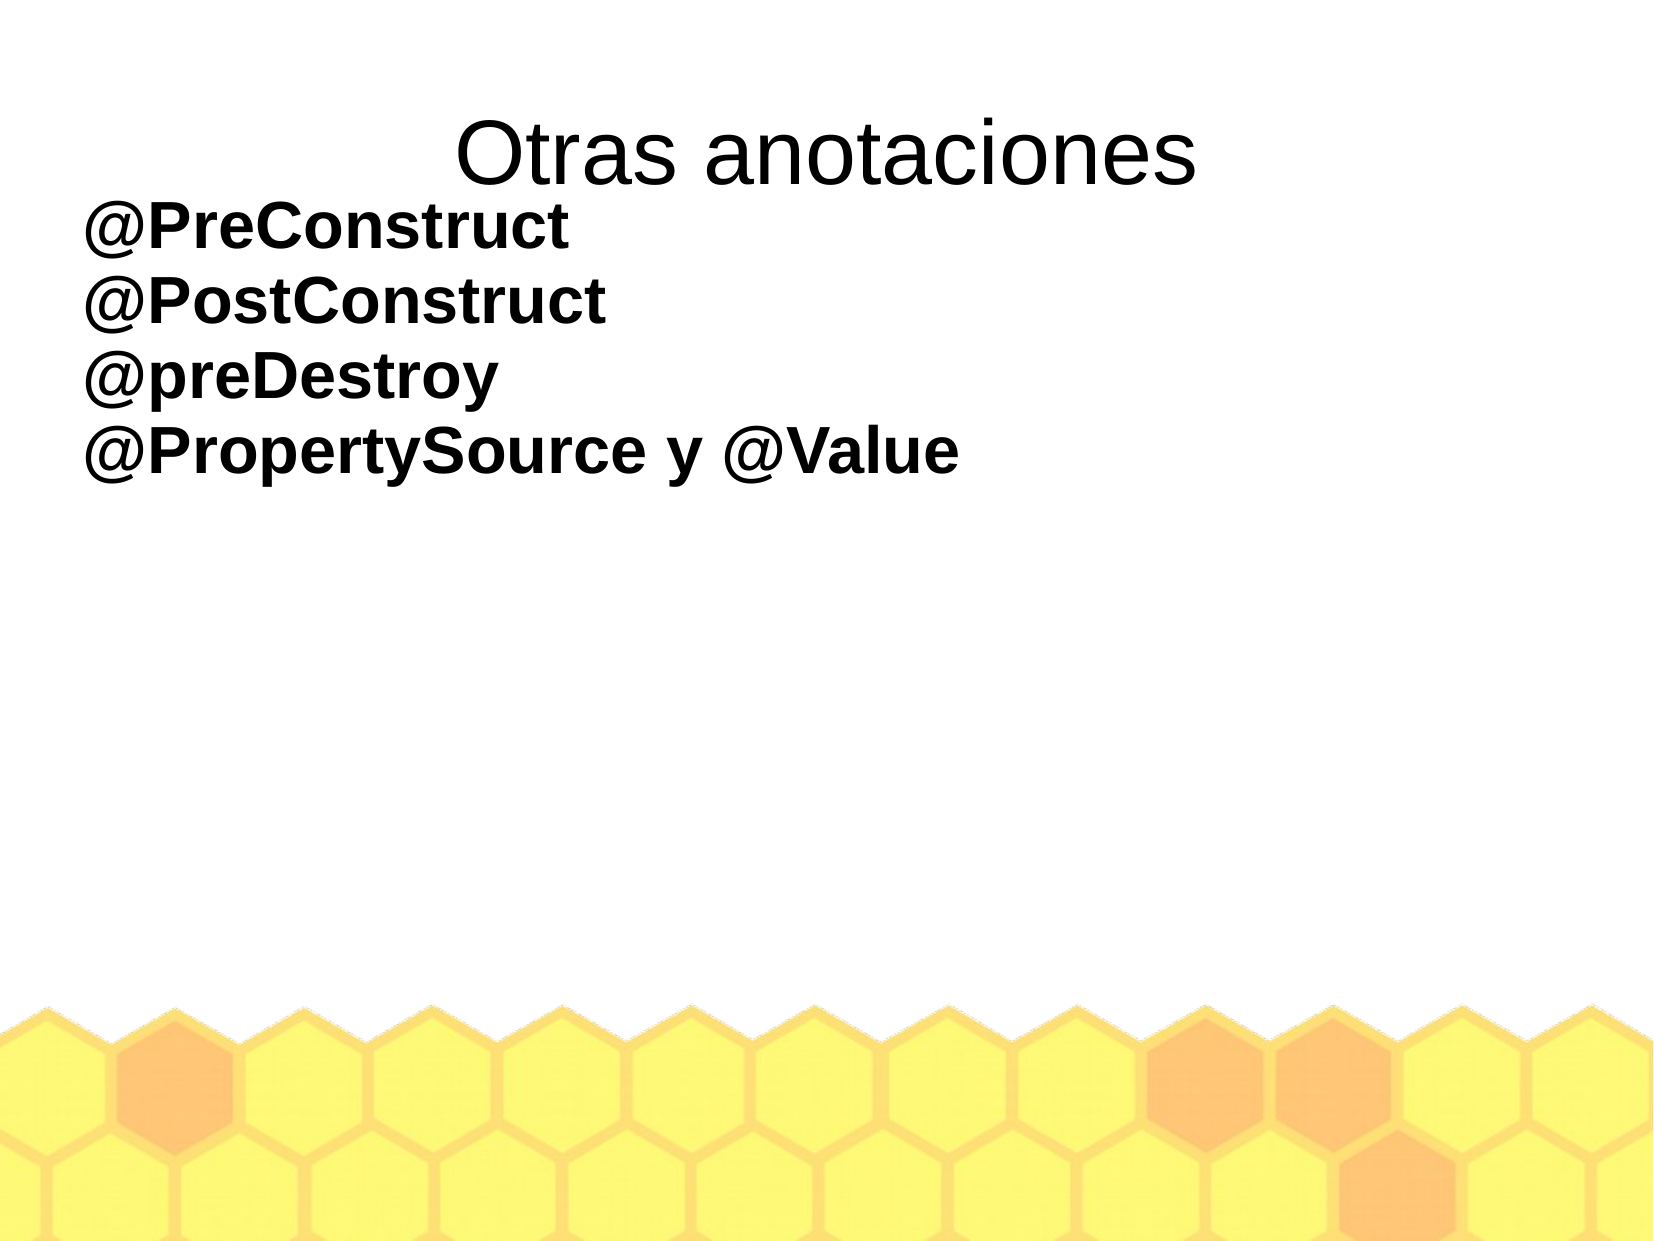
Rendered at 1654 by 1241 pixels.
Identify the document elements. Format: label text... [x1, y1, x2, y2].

subtitle @PreConstruct @PostConstruct @preDestroy @PropertySource y @Value [82, 188, 1571, 1011]
title Otras anotaciones [82, 49, 1571, 188]
text_box [345, 375, 1036, 916]
picture [0, 1001, 1654, 1241]
